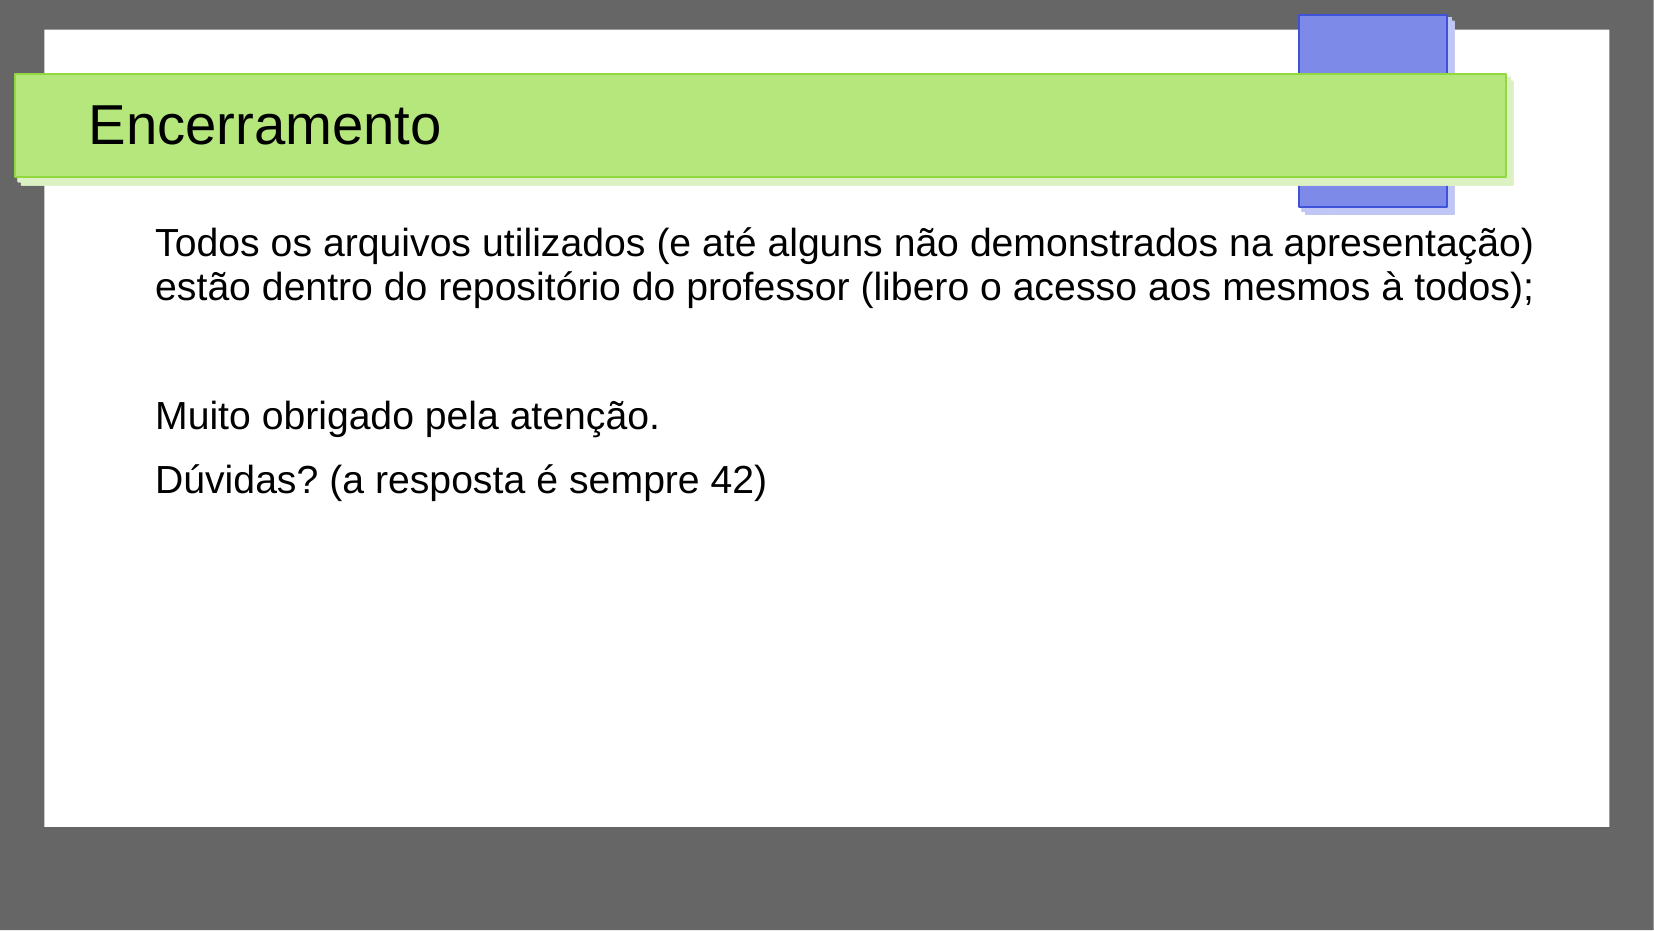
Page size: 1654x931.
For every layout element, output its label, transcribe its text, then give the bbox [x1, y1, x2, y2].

title Encerramento [88, 73, 1506, 178]
list Todos os arquivos utilizados (e até alguns não demonstrados na apresentação) estão dentro do repositório do professor (libero o acesso aos mesmos à todos); Muito obrigado pela atenção. Dúvidas? (a resposta é sempre 42) [88, 221, 1565, 532]
